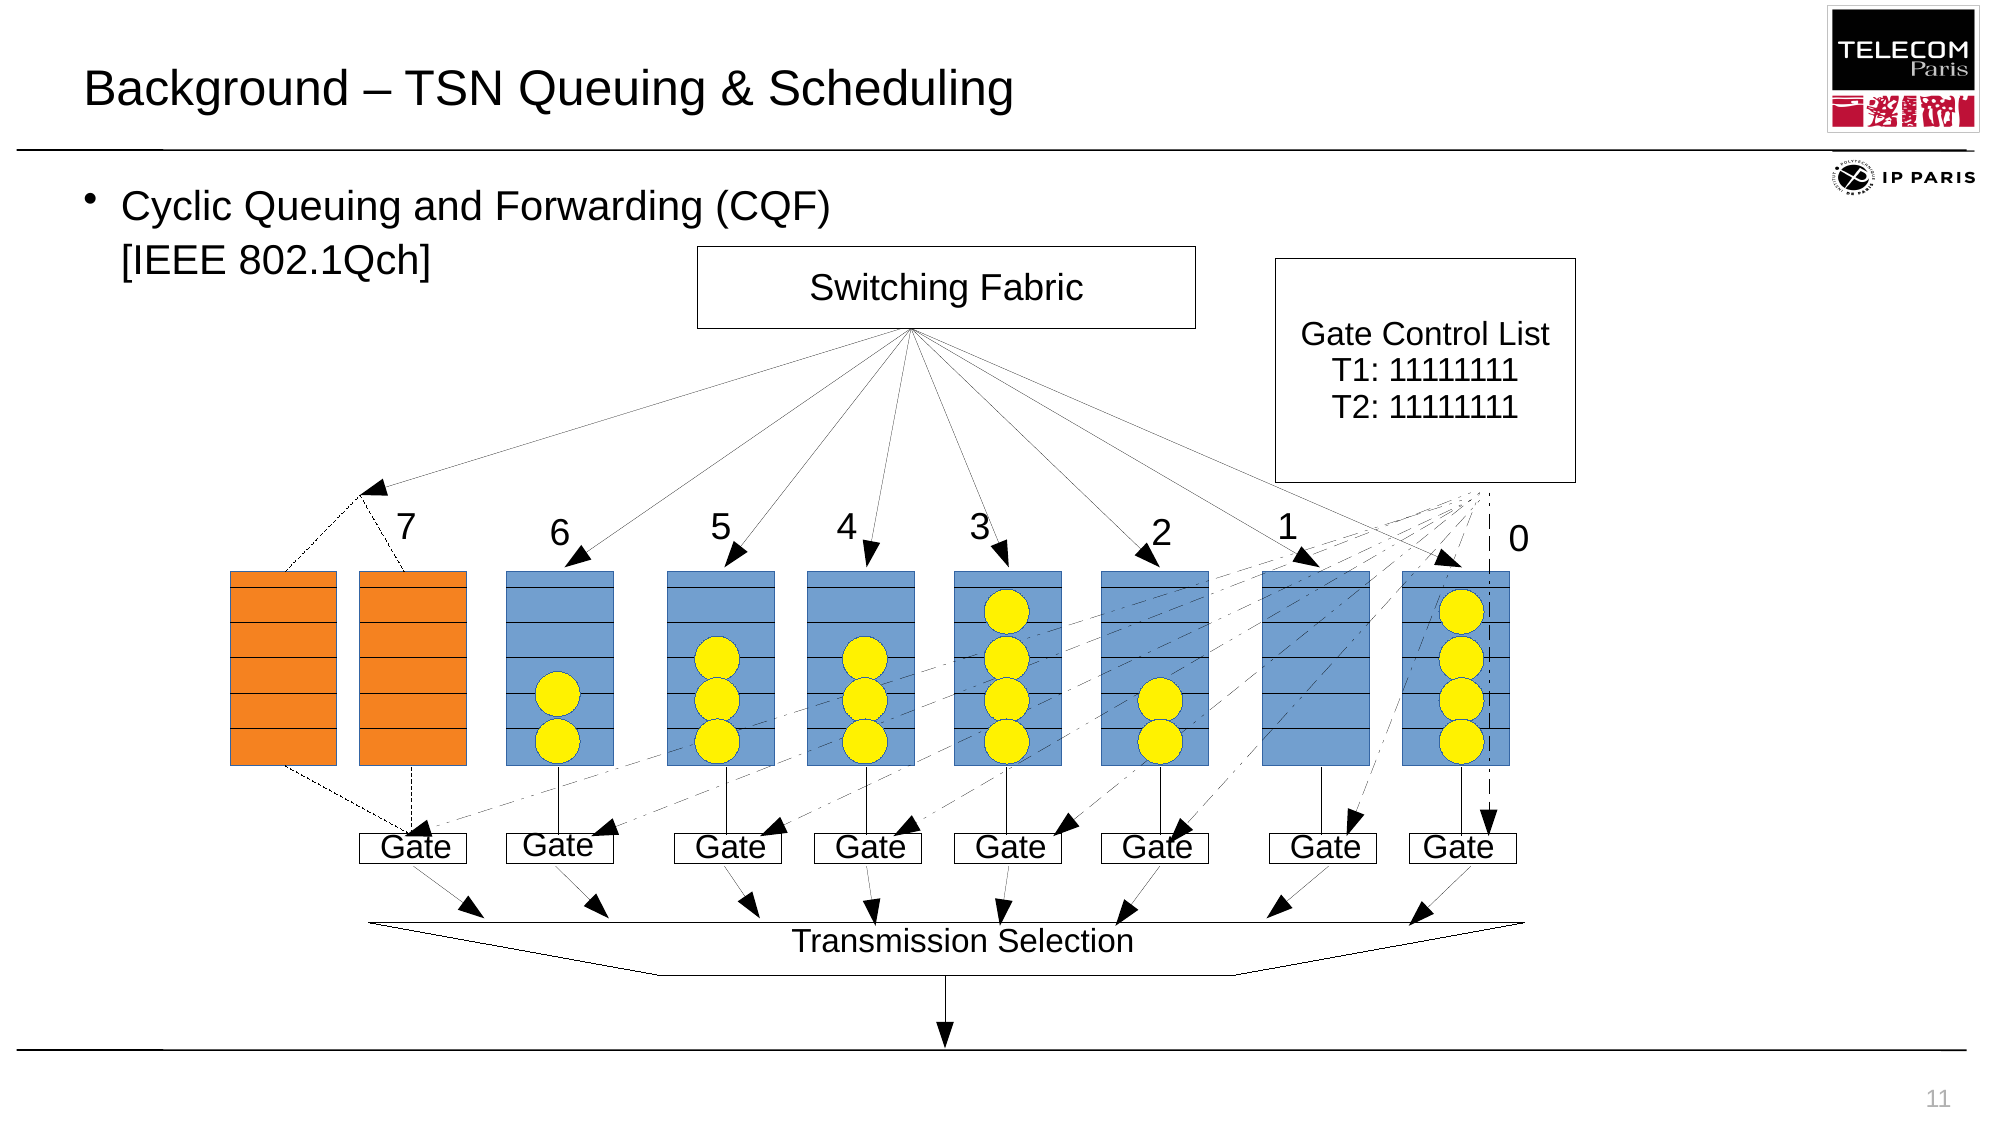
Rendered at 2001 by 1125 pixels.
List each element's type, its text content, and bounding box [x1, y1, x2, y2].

text_box Gate [1101, 816, 1214, 878]
text_box [506, 588, 614, 622]
text_box [1101, 623, 1209, 657]
text_box 4 [821, 493, 878, 561]
text_box [506, 658, 614, 766]
text_box Gate [954, 816, 1067, 878]
text_box [230, 694, 337, 728]
text_box Gate [814, 816, 927, 878]
text_box [230, 571, 337, 587]
list Cyclic Queuing and Forwarding (CQF) [IEEE 802.1Qch] [83, 174, 1933, 1049]
text_box [506, 623, 614, 657]
text_box [1262, 571, 1370, 587]
text_box Gate [502, 814, 614, 876]
text_box [807, 588, 915, 622]
text_box 6 [534, 499, 591, 567]
text_box Gate [674, 816, 787, 878]
text_box [1101, 658, 1209, 766]
text_box [1262, 623, 1370, 657]
text_box [1262, 694, 1370, 728]
text_box [1402, 588, 1510, 766]
text_box [1101, 588, 1209, 622]
title Background – TSN Queuing & Scheduling [83, 13, 1933, 153]
text_box 2 [1136, 499, 1193, 567]
text_box Gate [1402, 816, 1515, 878]
text_box [807, 571, 915, 587]
text_box [1262, 729, 1271, 739]
text_box [954, 571, 1062, 587]
text_box Gate [360, 816, 472, 878]
text_box [1262, 588, 1370, 622]
text_box [667, 623, 775, 766]
text_box 5 [695, 493, 752, 561]
text_box 7 [381, 493, 437, 561]
slide_number <number> [1485, 1067, 1967, 1125]
text_box [230, 623, 337, 657]
text_box [1101, 571, 1209, 587]
text_box 3 [954, 493, 1011, 561]
text_box Switching Fabric [697, 246, 1196, 329]
text_box [667, 571, 775, 587]
text_box [1262, 729, 1370, 766]
text_box Gate Control List T1: 11111111 T2: 11111111 [1275, 258, 1576, 483]
text_box [1402, 571, 1510, 587]
text_box [368, 922, 1525, 976]
text_box [506, 571, 614, 587]
text_box 0 [1493, 504, 1550, 573]
text_box 1 [1262, 493, 1319, 561]
text_box [230, 729, 337, 766]
text_box [954, 588, 1062, 766]
text_box [230, 588, 337, 622]
text_box [359, 571, 467, 766]
text_box Gate [1269, 816, 1382, 878]
text_box [230, 658, 337, 693]
text_box [807, 623, 915, 766]
picture [1810, 0, 2000, 207]
text_box Transmission Selection [758, 910, 1168, 972]
text_box [667, 588, 775, 622]
text_box [1262, 658, 1370, 693]
